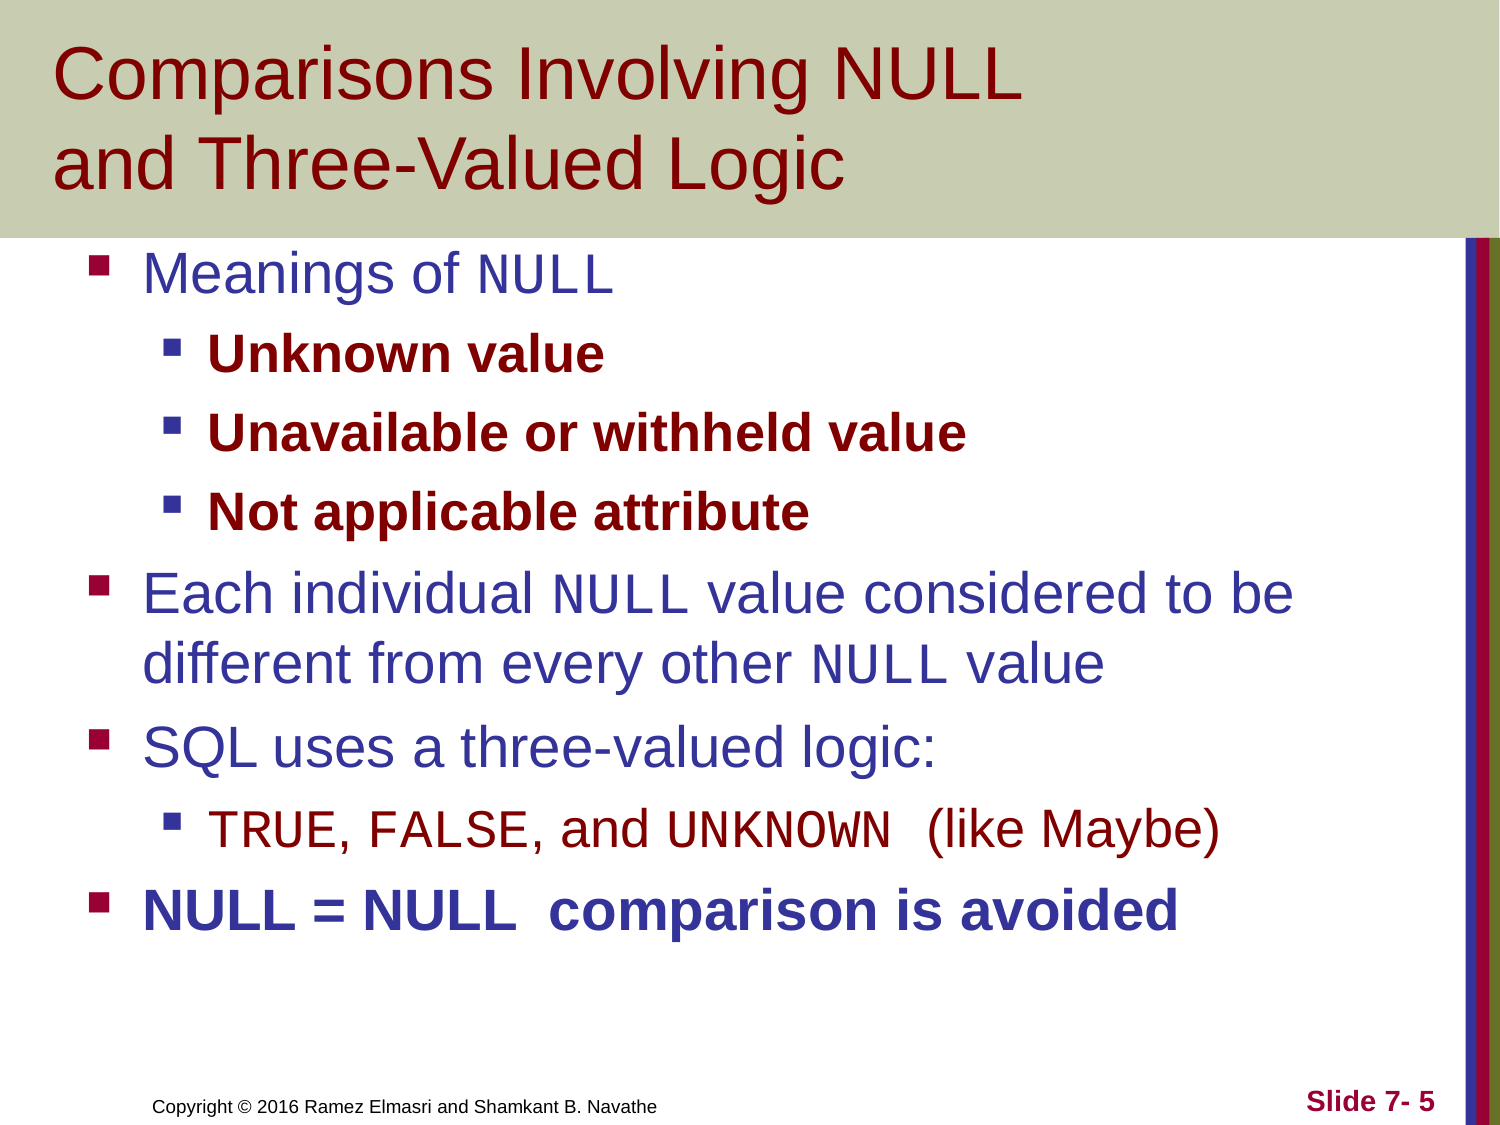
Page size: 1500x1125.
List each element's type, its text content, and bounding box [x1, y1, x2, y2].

title Comparisons Involving NULL and Three-Valued Logic [37, 49, 1317, 213]
text_box Slide 7- 5 [1137, 1050, 1450, 1125]
list Meanings of NULL Unknown value Unavailable or withheld value Not applicable attribute Each individual NULL value considered to be different from every other NULL value SQL uses a three-valued logic: TRUE, FALSE, and UNKNOWN (like Maybe) NULL = NULL comparison is avoided [71, 227, 1421, 970]
